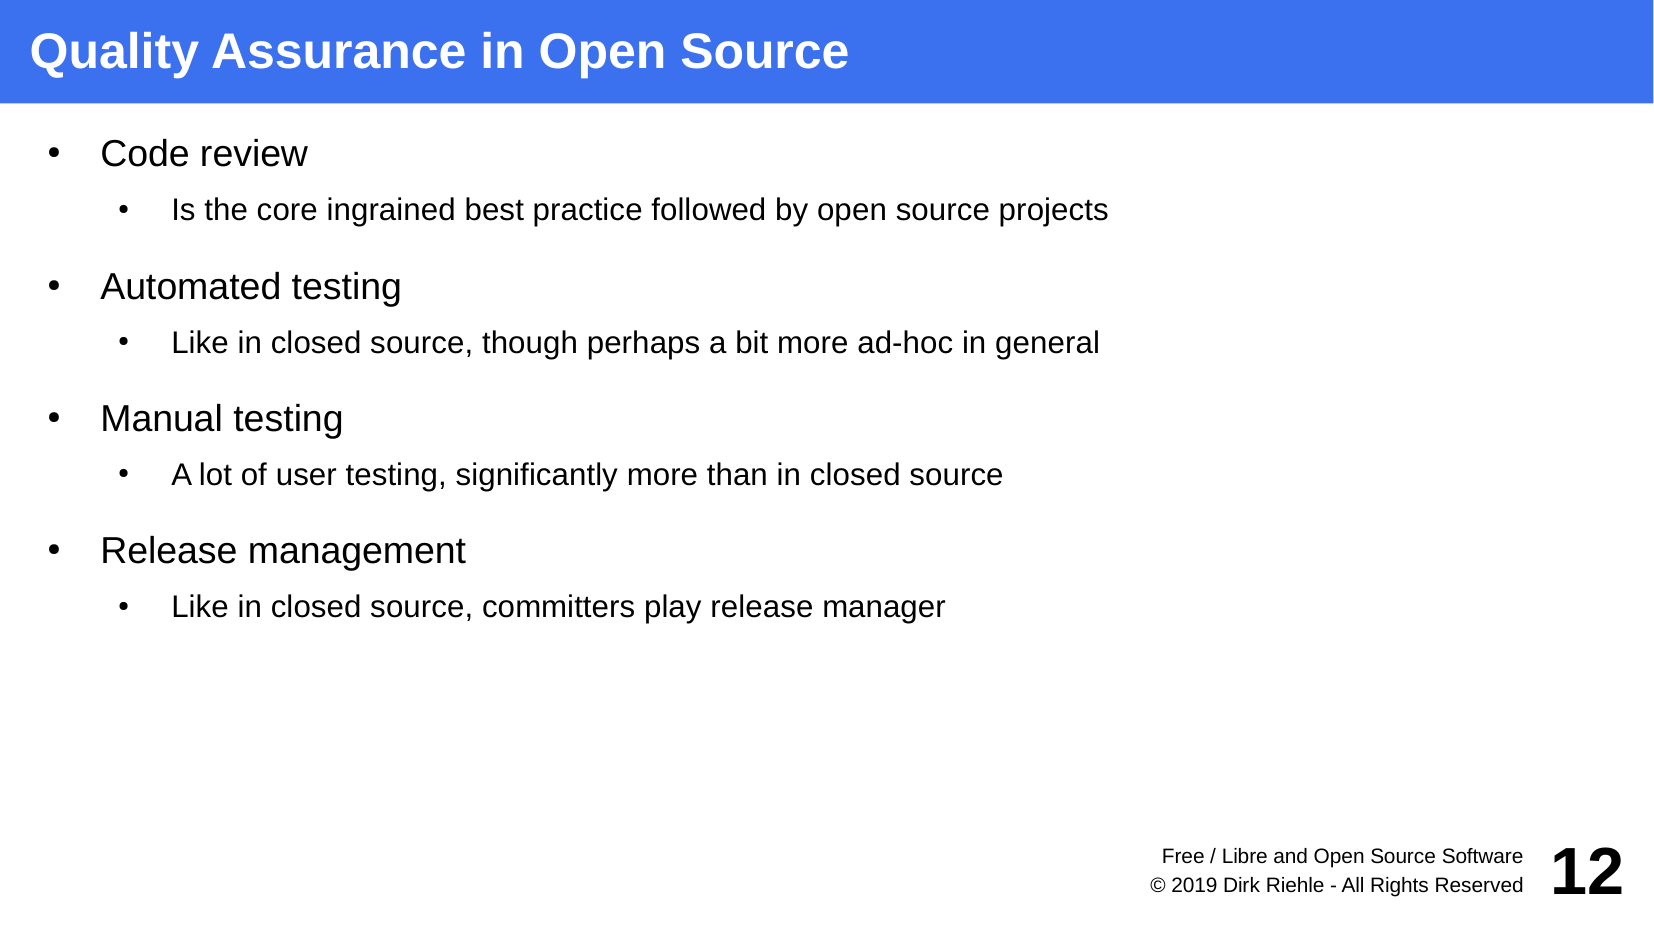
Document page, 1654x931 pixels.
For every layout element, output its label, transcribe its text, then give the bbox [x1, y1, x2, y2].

list Code review Is the core ingrained best practice followed by open source projects Automated testing Like in closed source, though perhaps a bit more ad-hoc in general Manual testing A lot of user testing, significantly more than in closed source Release management Like in closed source, committers play release manager [29, 132, 1625, 813]
title Quality Assurance in Open Source [0, 0, 1654, 104]
